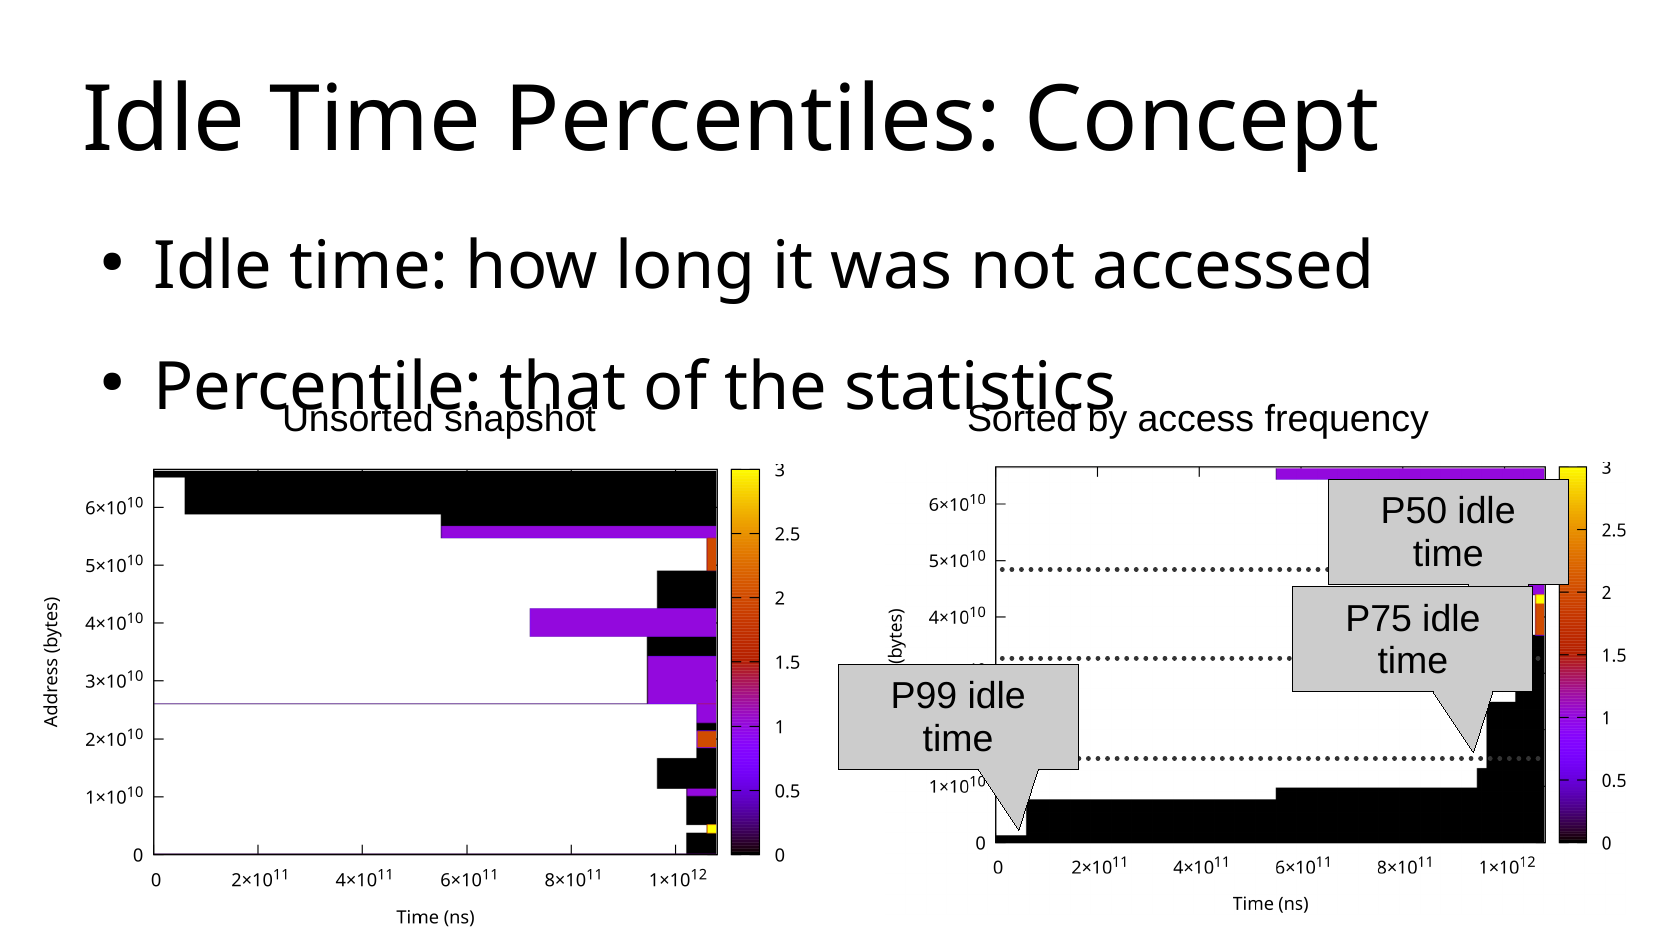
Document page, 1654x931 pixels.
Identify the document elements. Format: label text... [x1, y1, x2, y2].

list Idle time: how long it was not accessed Percentile: that of the statistics [82, 217, 1571, 758]
picture [885, 462, 1626, 916]
text_box Sorted by access frequency [952, 390, 1570, 456]
text_box P50 idle time [1328, 479, 1569, 586]
title Idle Time Percentiles: Concept [82, 37, 1571, 193]
picture [40, 464, 800, 930]
text_box Unsorted snapshot [267, 390, 681, 456]
text_box P99 idle time [838, 664, 1079, 831]
text_box P75 idle time [1292, 586, 1533, 753]
